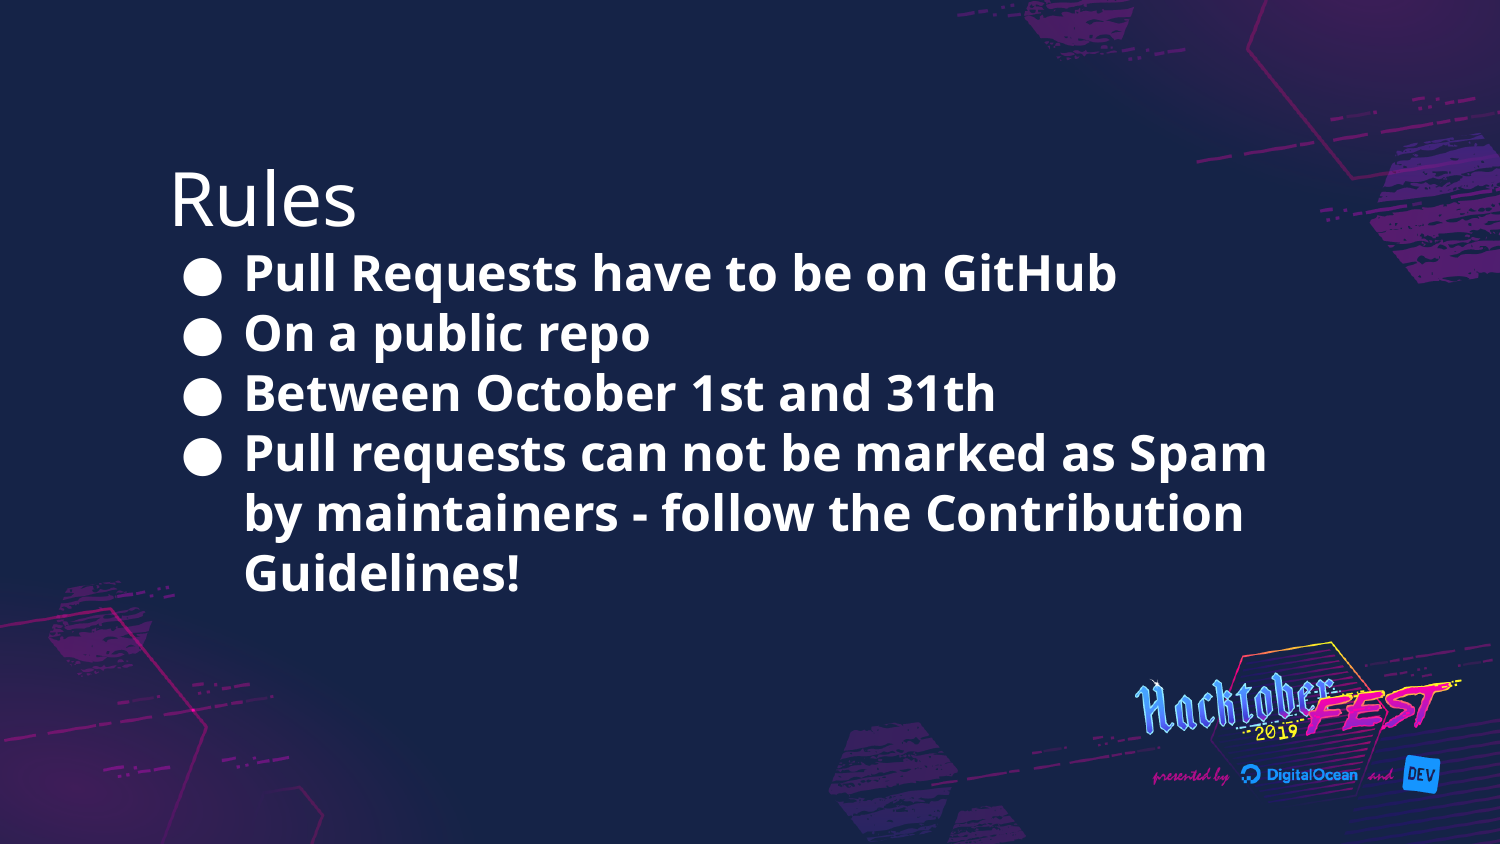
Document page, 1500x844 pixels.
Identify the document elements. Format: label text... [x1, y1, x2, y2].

picture [0, 0, 1500, 844]
text_box Rules Pull Requests have to be on GitHub On a public repo Between October 1st and 31th Pull requests can not be marked as Spam by maintainers - follow the Contribution Guidelines! [153, 194, 1332, 619]
